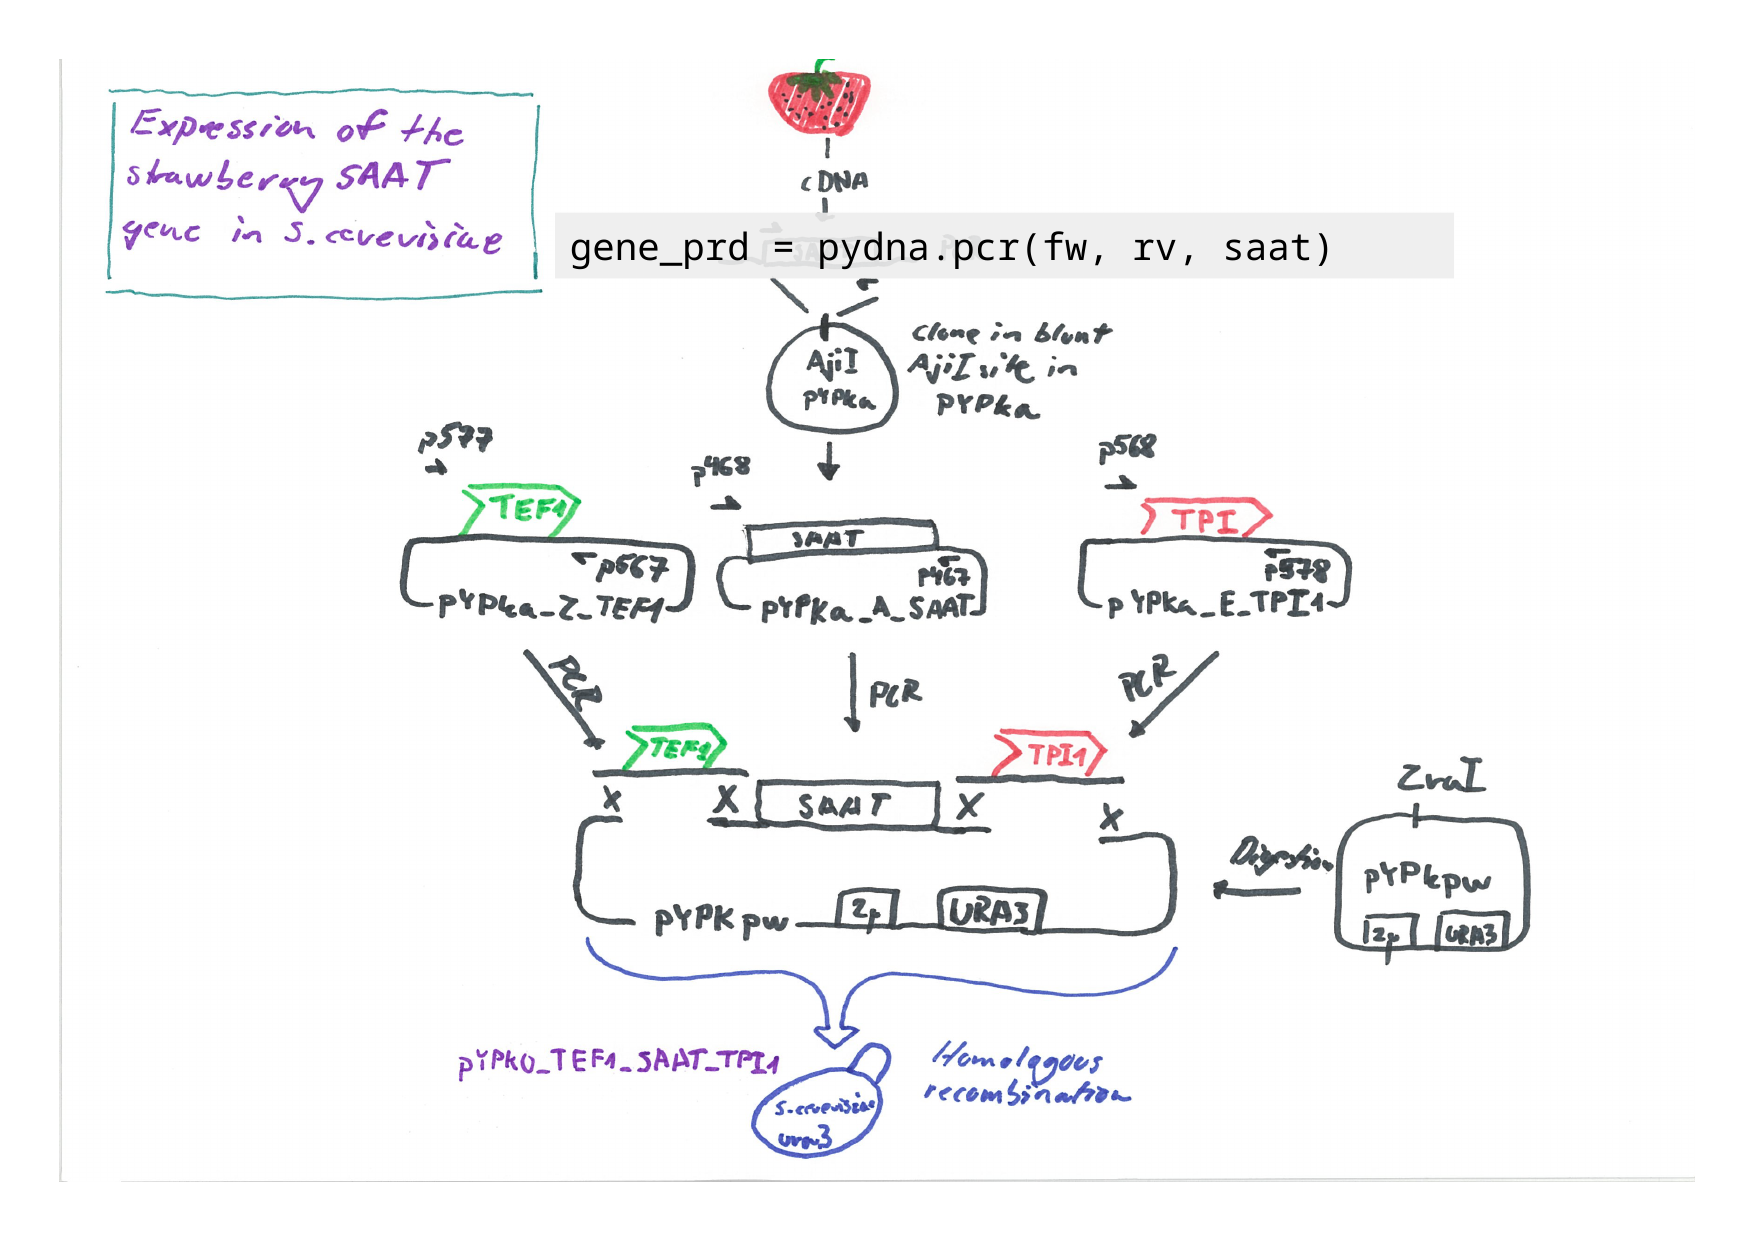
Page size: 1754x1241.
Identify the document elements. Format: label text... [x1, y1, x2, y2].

picture [59, 59, 1695, 1182]
text_box gene_prd = pydna.pcr(fw, rv, saat) [555, 212, 1454, 278]
